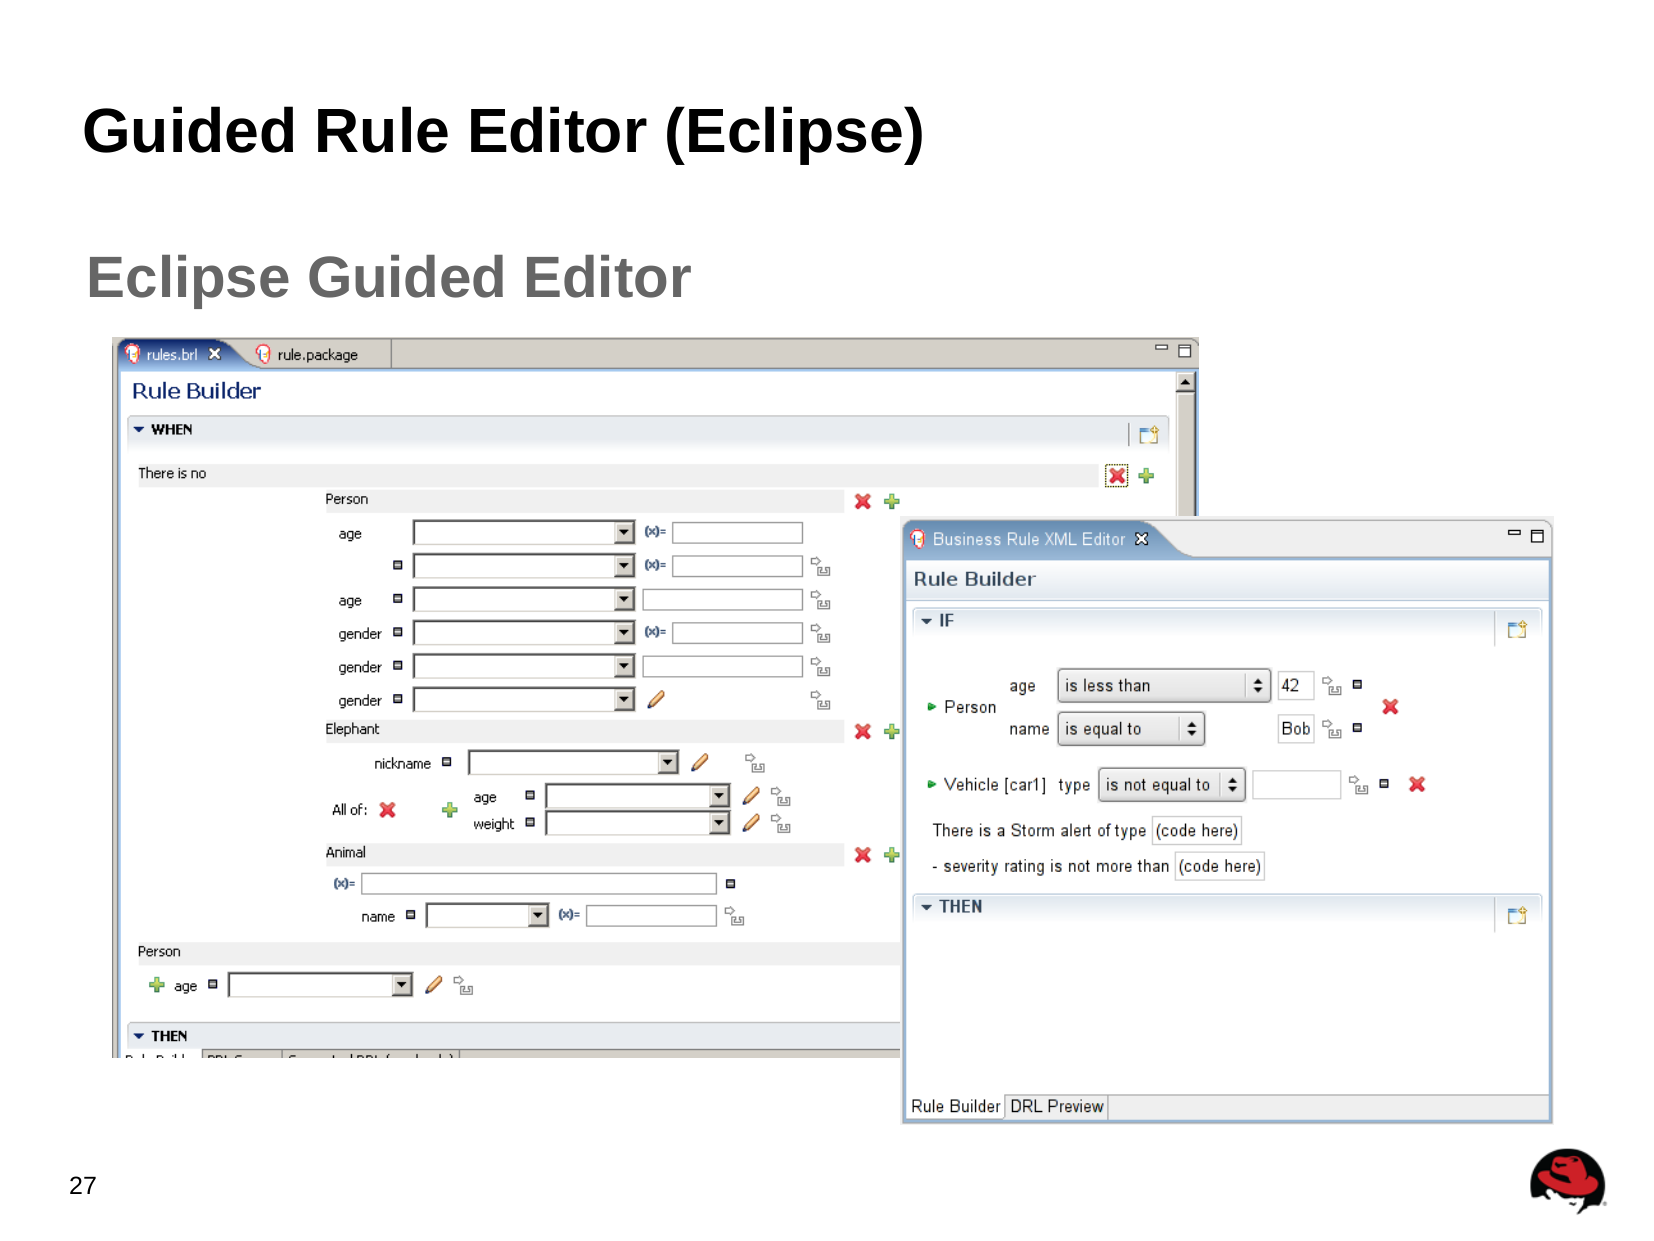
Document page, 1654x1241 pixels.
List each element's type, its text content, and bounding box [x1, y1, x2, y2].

picture [112, 337, 1554, 1126]
text_box Eclipse Guided Editor [86, 244, 1575, 1039]
title Guided Rule Editor (Eclipse) [82, 37, 1571, 226]
picture [1529, 1146, 1613, 1224]
